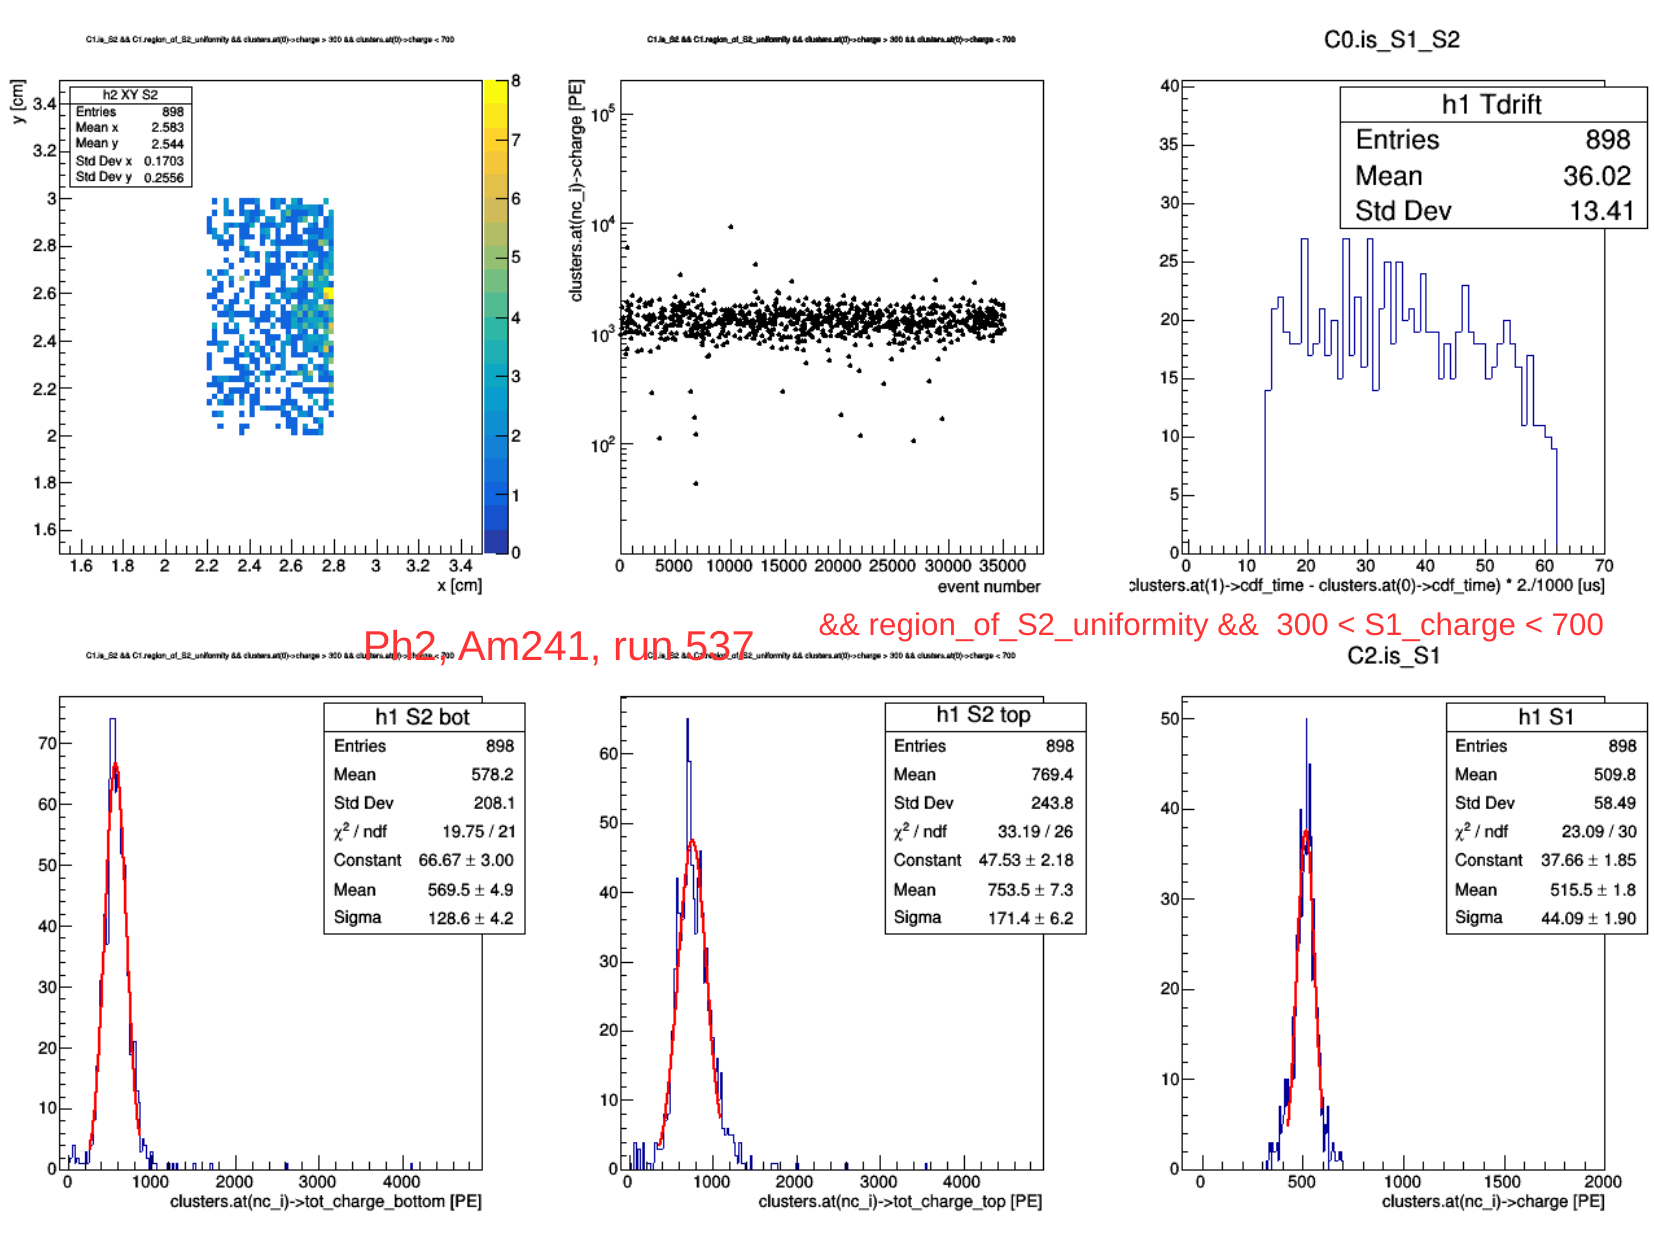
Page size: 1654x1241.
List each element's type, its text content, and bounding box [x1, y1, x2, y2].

text_box && region_of_S2_uniformity && 300 < S1_charge < 700 [795, 600, 1654, 685]
text_box Ph2, Am241, run 537 [218, 615, 901, 751]
picture [6, 23, 1654, 1224]
